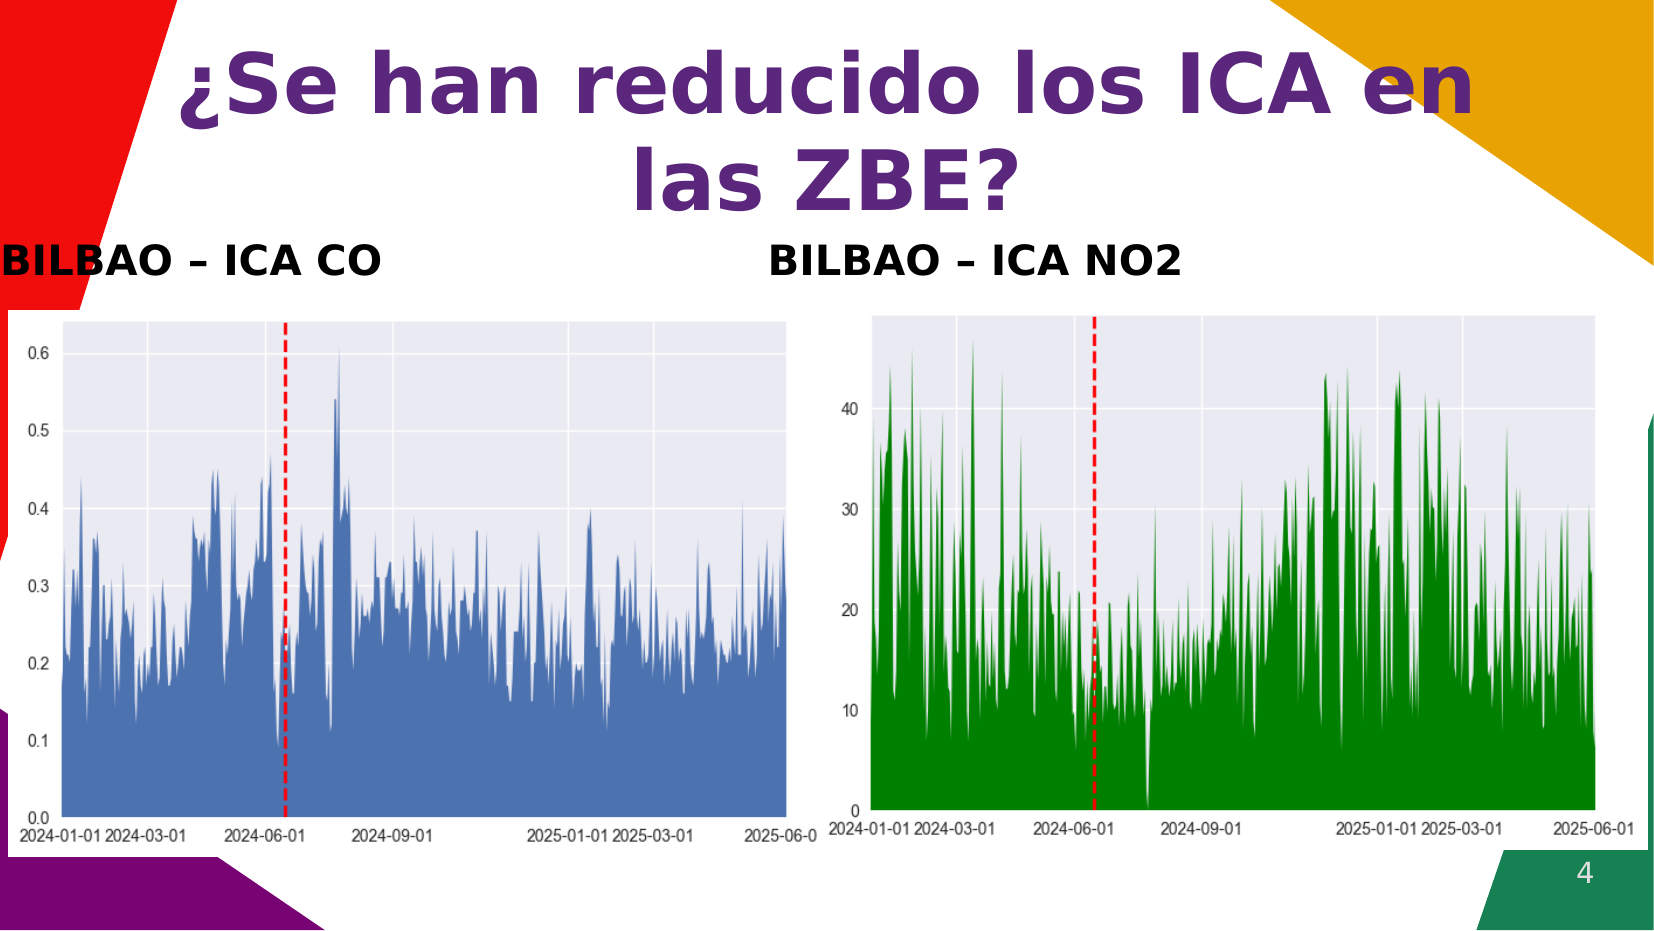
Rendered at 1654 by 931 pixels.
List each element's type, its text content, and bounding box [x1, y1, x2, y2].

list BILBAO – ICA NO2 [767, 236, 1654, 827]
list BILBAO – ICA CO [0, 236, 767, 827]
title ¿Se han reducido los ICA en las ZBE? [118, 35, 1536, 230]
picture [8, 304, 1648, 857]
